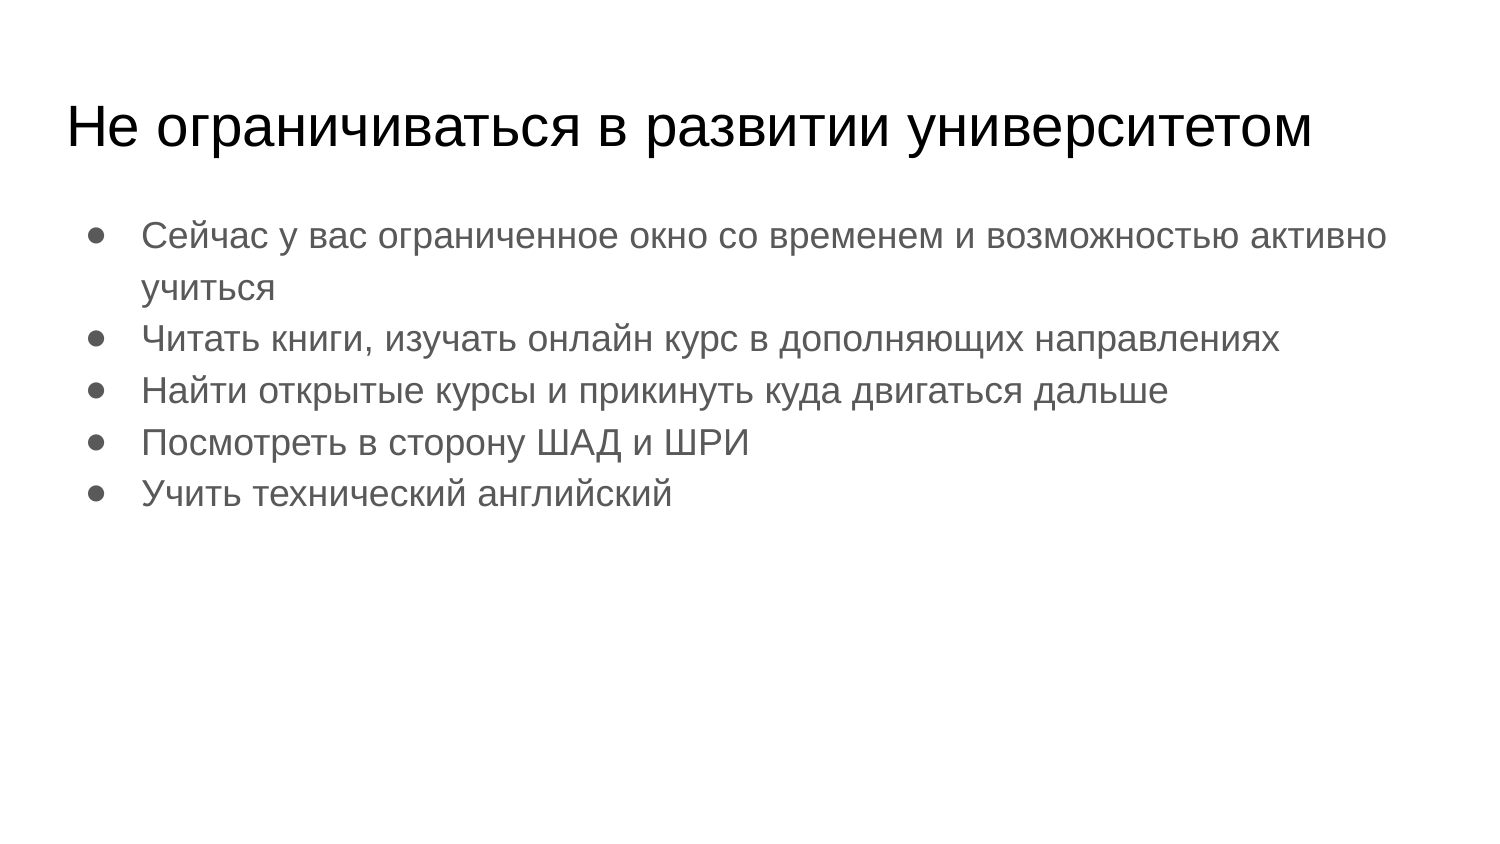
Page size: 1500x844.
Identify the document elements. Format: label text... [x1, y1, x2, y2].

title Не ограничиваться в развитии университетом [51, 72, 1449, 167]
list Сейчас у вас ограниченное окно со временем и возможностью активно учиться Читать книги, изучать онлайн курс в дополняющих направлениях Найти открытые курсы и прикинуть куда двигаться дальше Посмотреть в сторону ШАД и ШРИ Учить технический английский [51, 189, 1449, 750]
